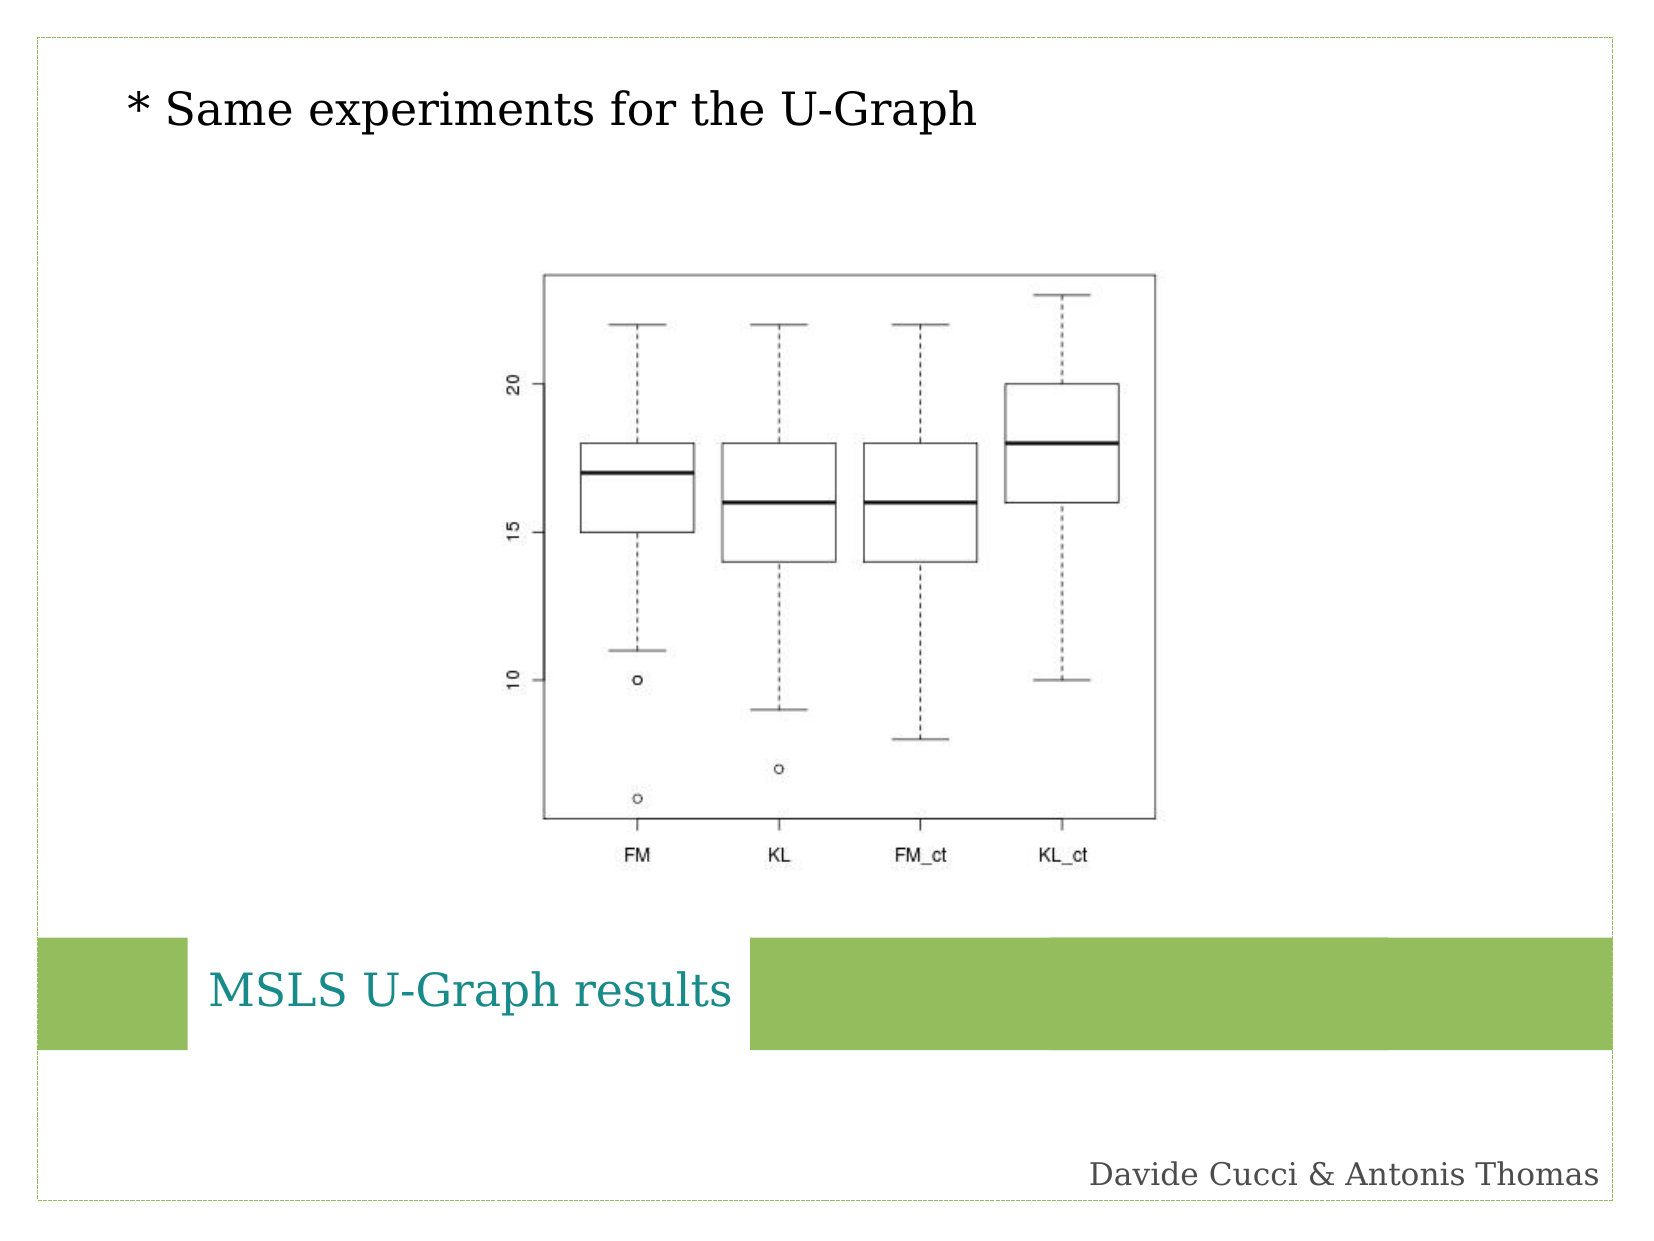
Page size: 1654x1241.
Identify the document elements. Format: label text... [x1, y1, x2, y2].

text_box [37, 937, 188, 1051]
text_box Davide Cucci & Antonis Thomas [1074, 1149, 1616, 1201]
picture [452, 183, 1203, 934]
text_box * Same experiments for the U-Graph [112, 75, 1576, 144]
text_box [750, 937, 1613, 1051]
text_box MSLS U-Graph results [193, 956, 748, 1025]
